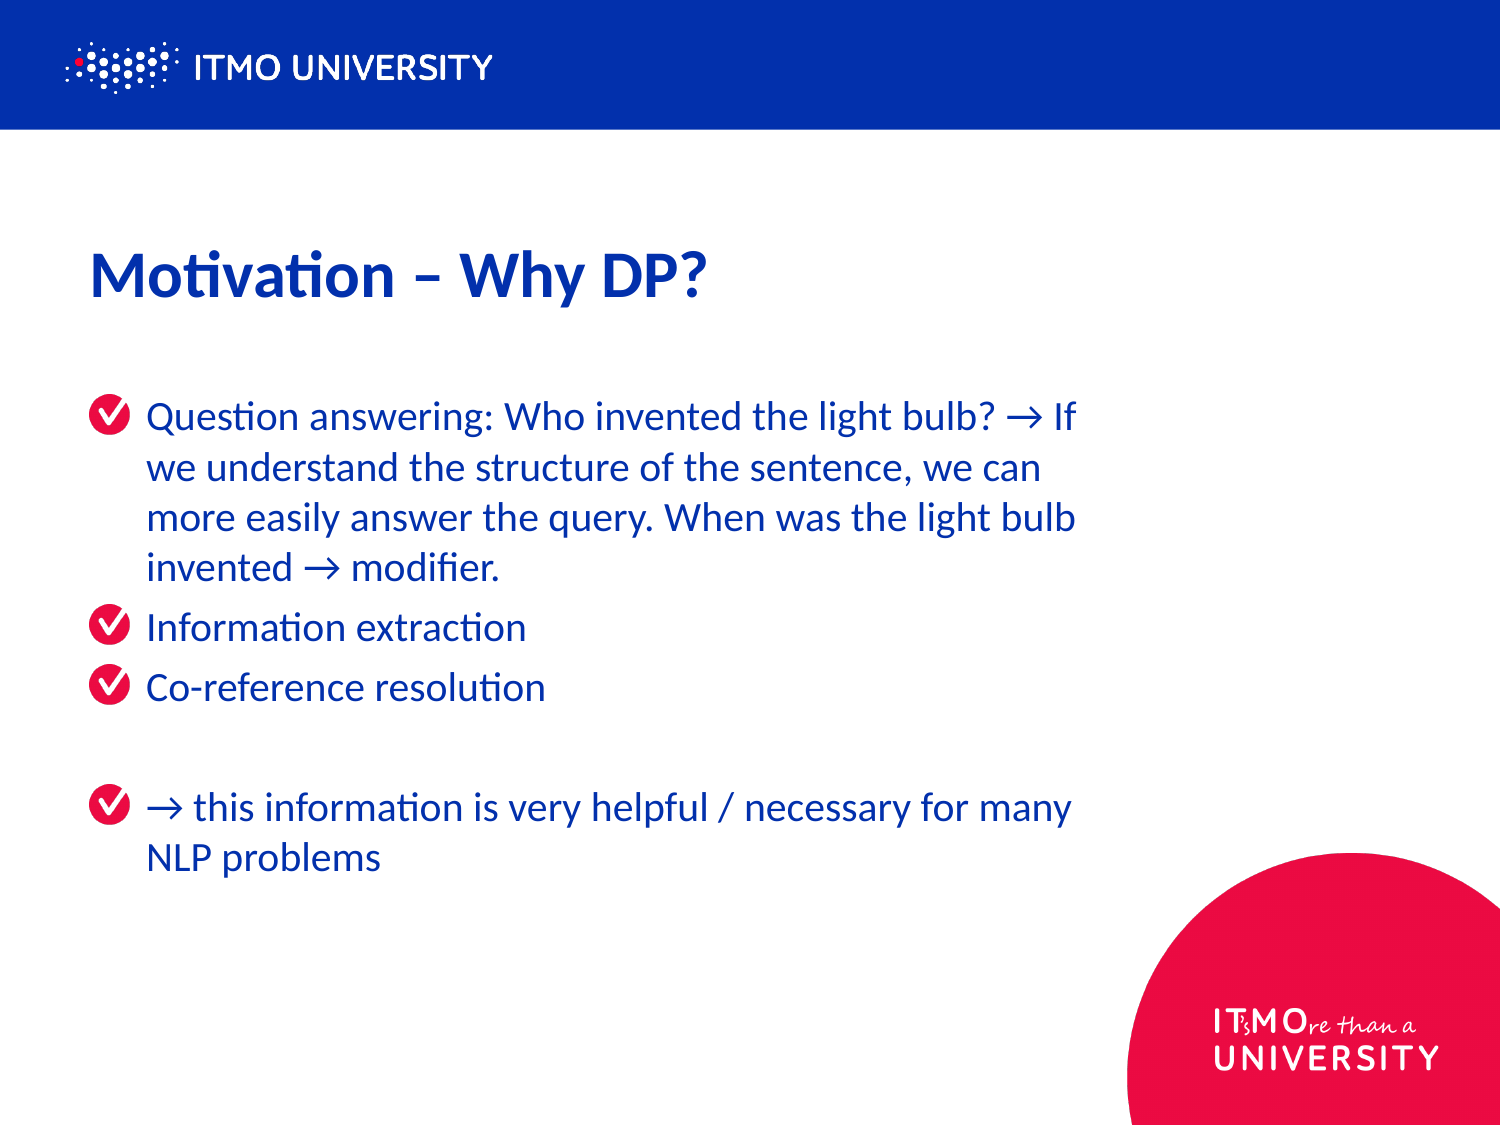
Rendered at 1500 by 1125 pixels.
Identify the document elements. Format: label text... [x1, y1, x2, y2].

picture [89, 604, 130, 645]
picture [89, 394, 130, 435]
picture [89, 784, 130, 825]
text_box Question answering: Who invented the light bulb? → If we understand the structure of the sentence, we can more easily answer the query. When was the light bulb invented → modifier. Information extraction Co-reference resolution → this information is very helpful / necessary for many NLP problems [74, 381, 1104, 1005]
text_box Motivation – Why DP? [74, 202, 1104, 339]
picture [0, 0, 545, 140]
picture [1107, 832, 1500, 1125]
picture [89, 664, 130, 705]
